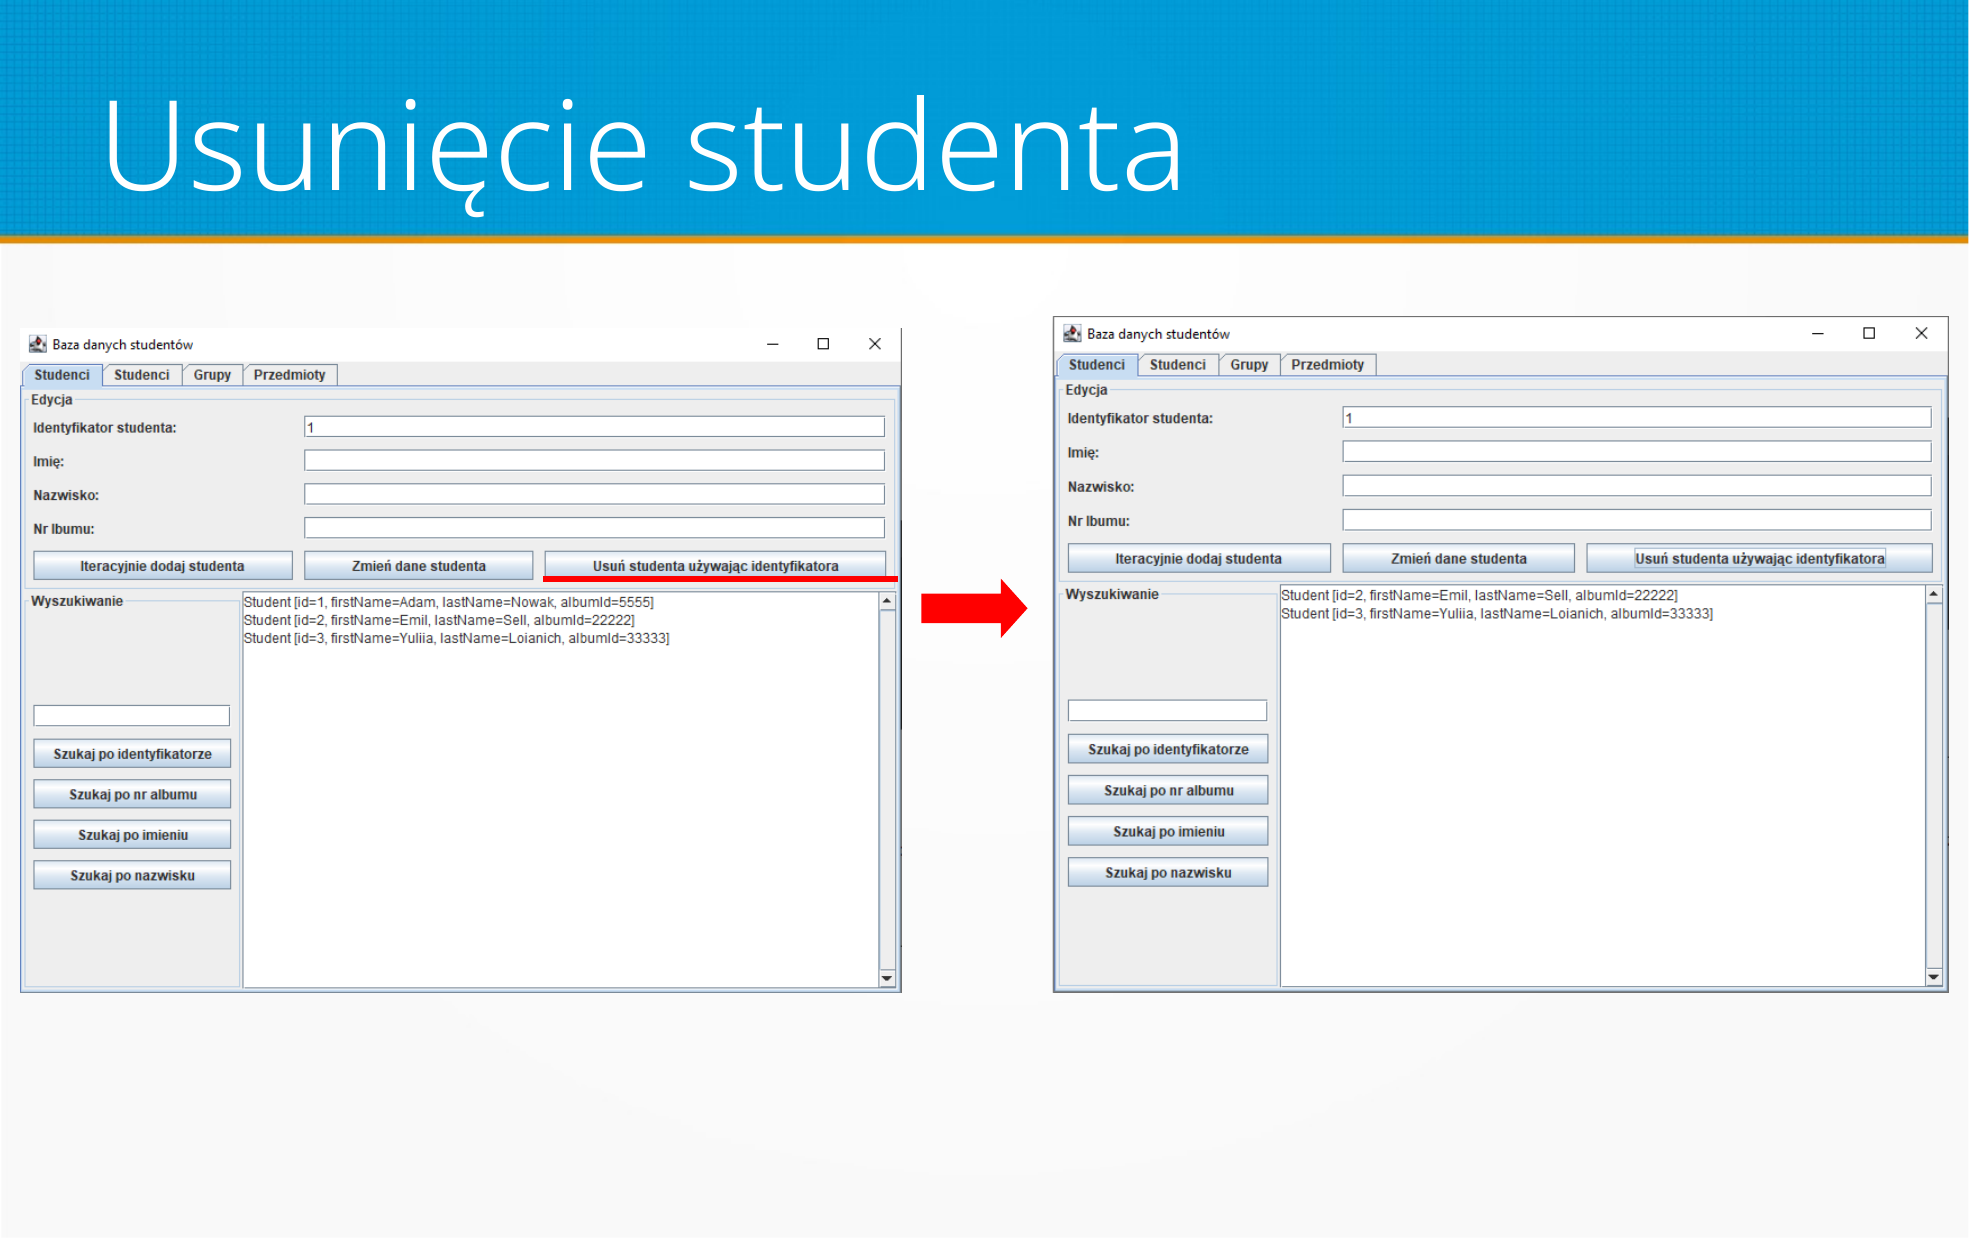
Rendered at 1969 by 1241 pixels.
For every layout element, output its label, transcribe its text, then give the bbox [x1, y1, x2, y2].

text_box [921, 578, 1028, 638]
picture [0, 233, 1969, 1241]
title Usunięcie studenta [98, 19, 1870, 227]
